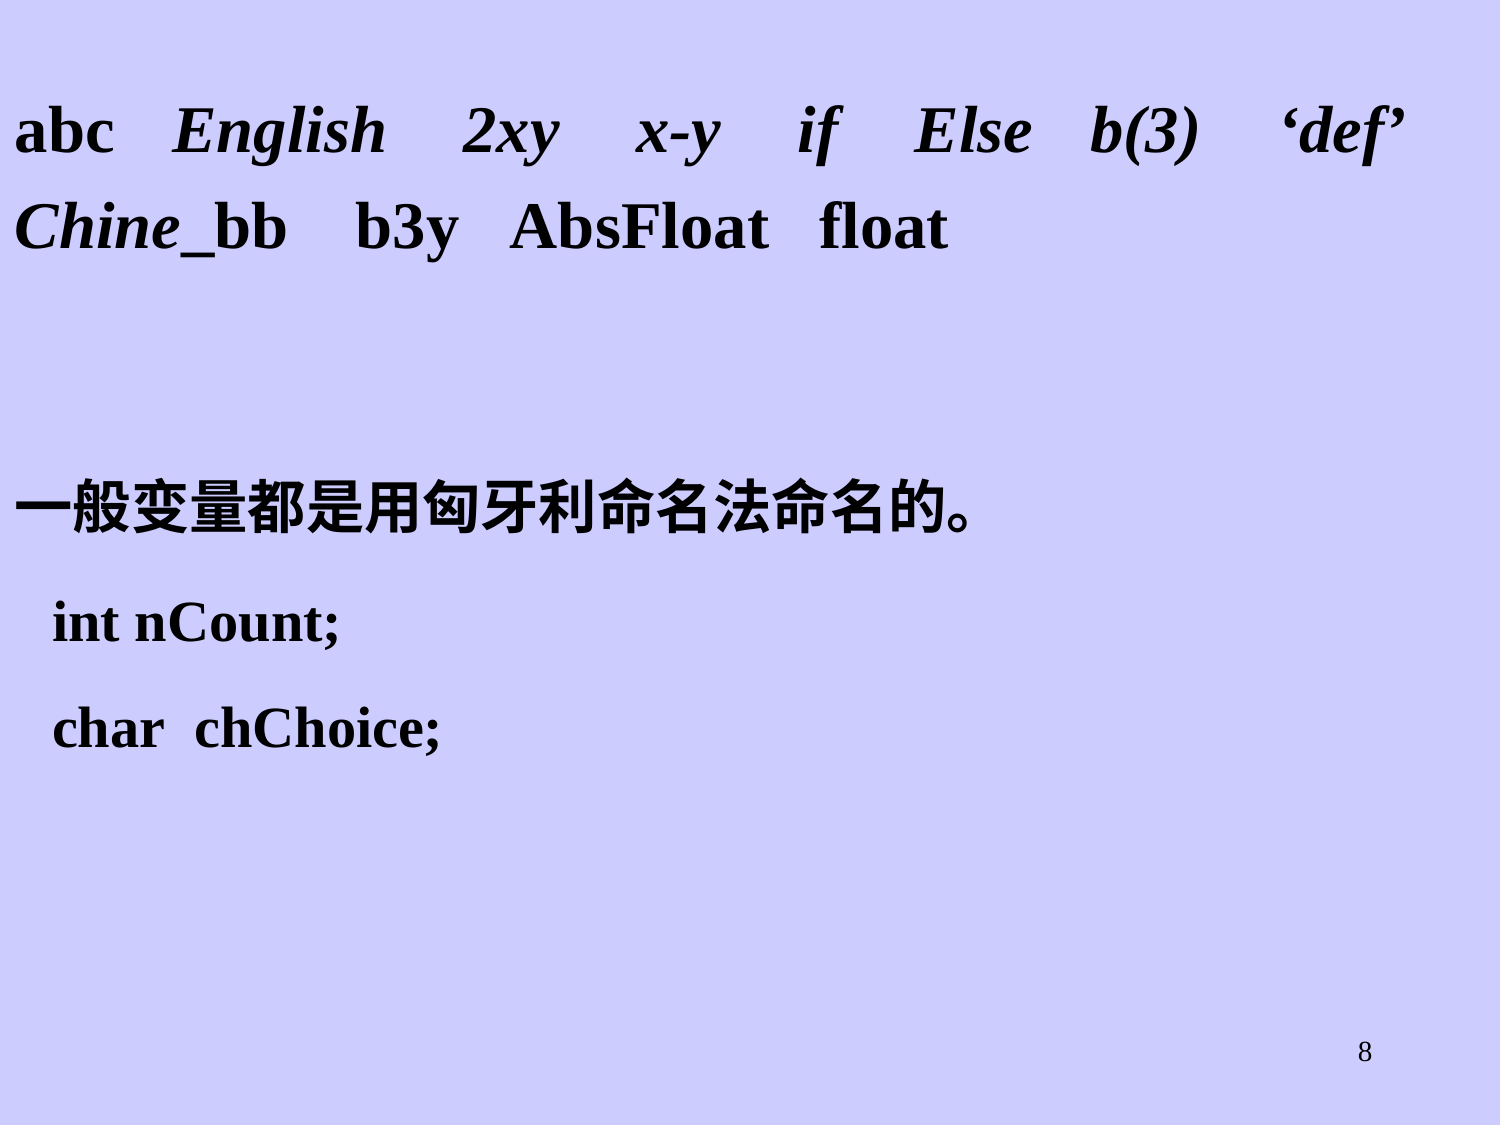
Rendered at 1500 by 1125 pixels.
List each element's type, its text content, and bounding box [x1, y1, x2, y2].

text_box abc English 2xy x-y if Else b(3) ‘def’ Chine_bb b3y AbsFloat float [0, 62, 1463, 270]
text_box int nCount; char chChoice; [37, 575, 1013, 767]
text_box <编号> [1074, 1025, 1388, 1101]
text_box 一般变量都是用匈牙利命名法命名的。 [0, 462, 1500, 548]
